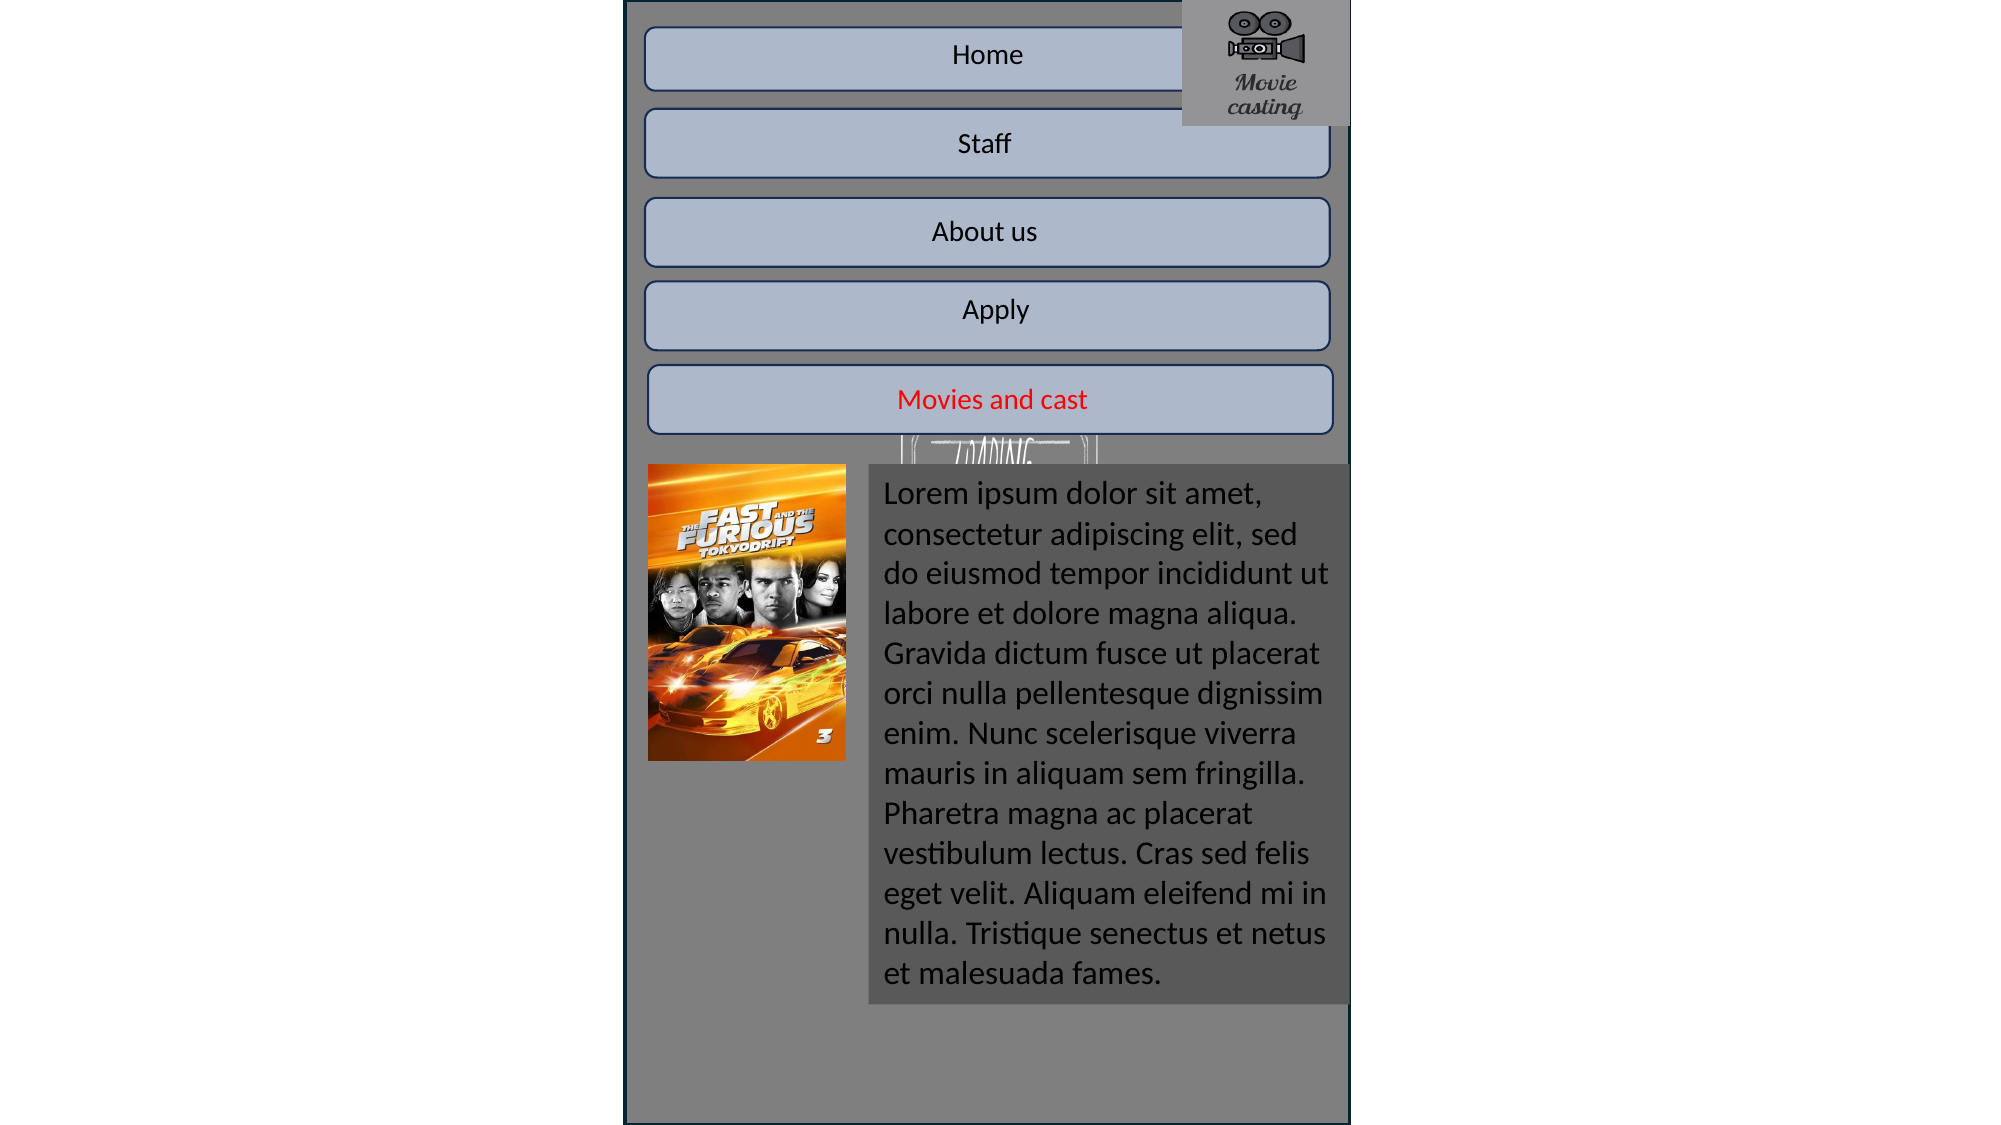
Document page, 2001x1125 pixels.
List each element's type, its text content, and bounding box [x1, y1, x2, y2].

text_box Home [937, 27, 1041, 78]
text_box [625, 0, 1350, 1125]
picture [1182, 0, 1349, 126]
text_box About us [916, 205, 1064, 256]
text_box Staff [942, 116, 1032, 168]
picture [648, 464, 846, 761]
text_box Apply [947, 282, 1048, 334]
text_box Lorem ipsum dolor sit amet, consectetur adipiscing elit, sed do eiusmod tempor incididunt ut labore et dolore magna aliqua. Gravida dictum fusce ut placerat orci nulla pellentesque dignissim enim. Nunc scelerisque viverra mauris in aliquam sem fringilla. Pharetra magna ac placerat vestibulum lectus. Cras sed felis eget velit. Aliquam eleifend mi in nulla. Tristique senectus et netus et malesuada fames. [868, 464, 1350, 1005]
text_box Movies and cast [882, 373, 1113, 424]
